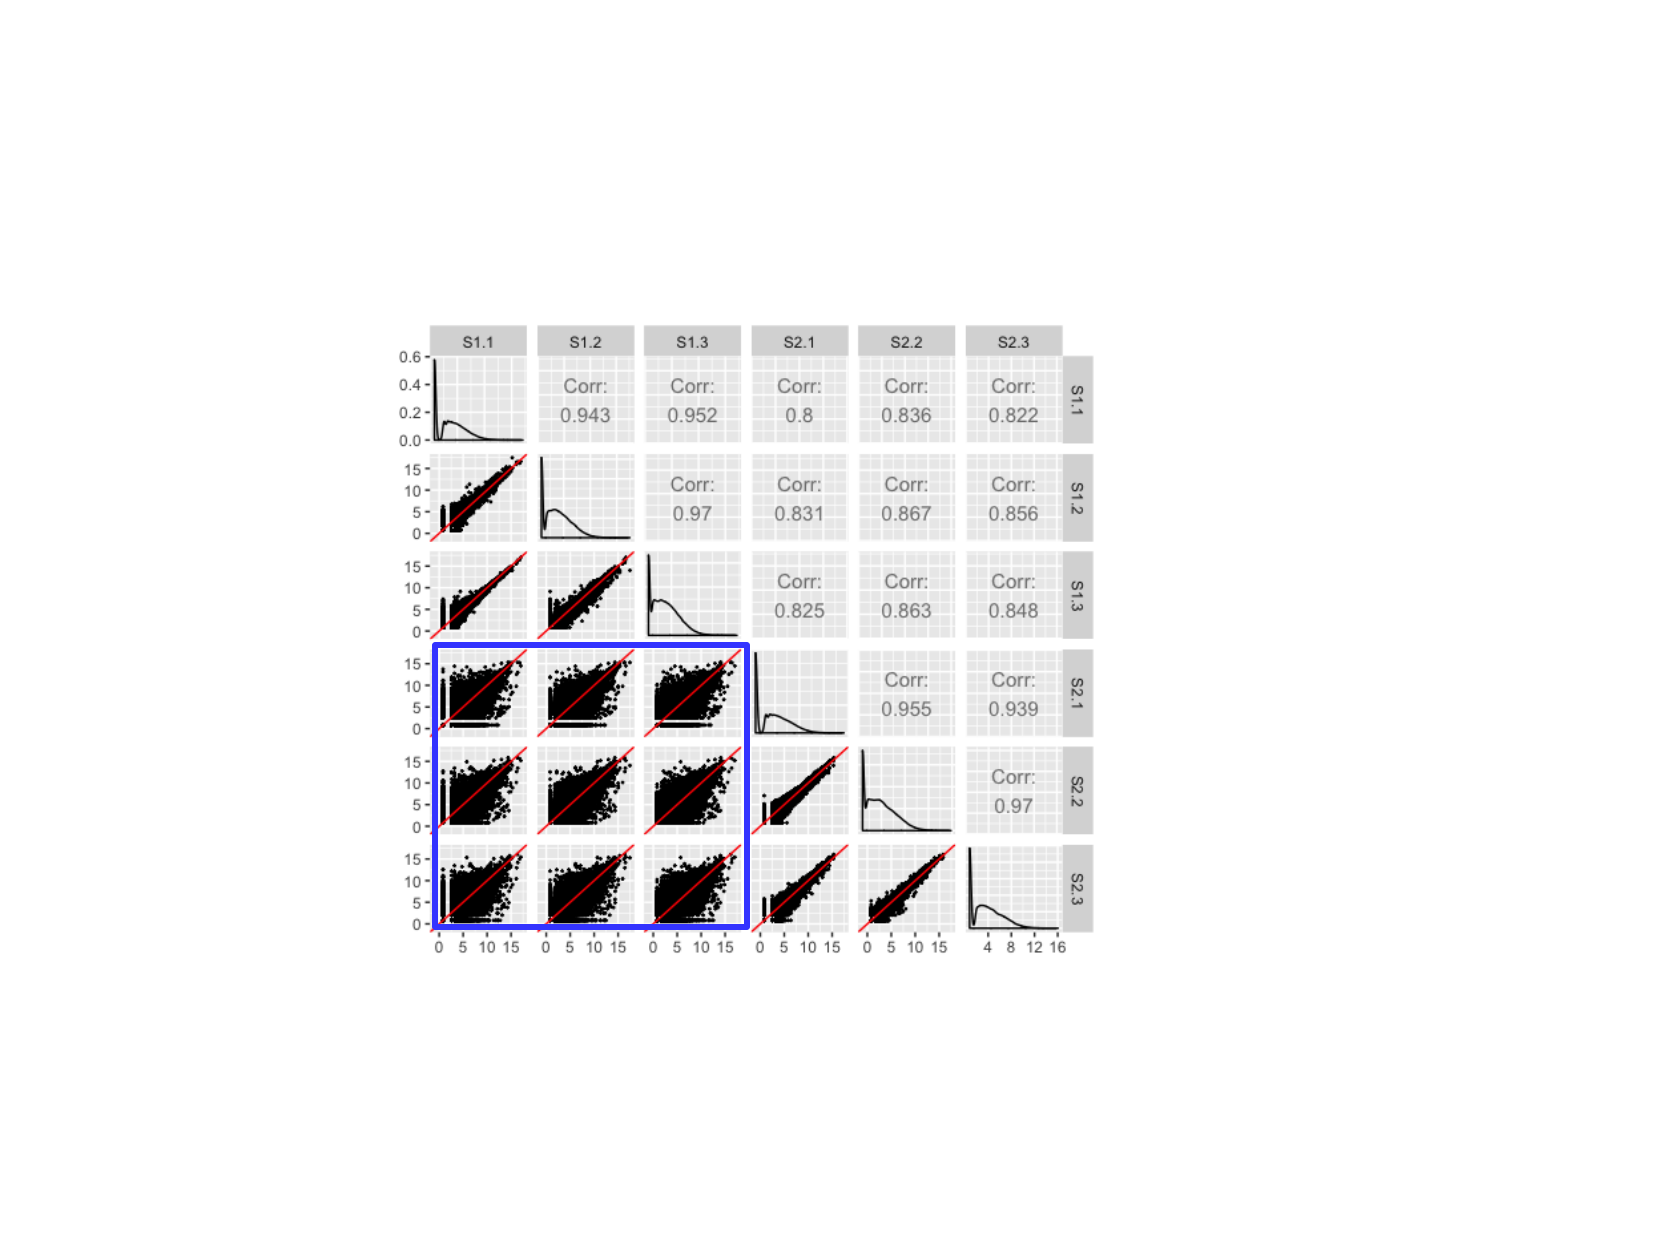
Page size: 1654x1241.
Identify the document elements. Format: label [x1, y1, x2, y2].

picture [390, 316, 1103, 962]
